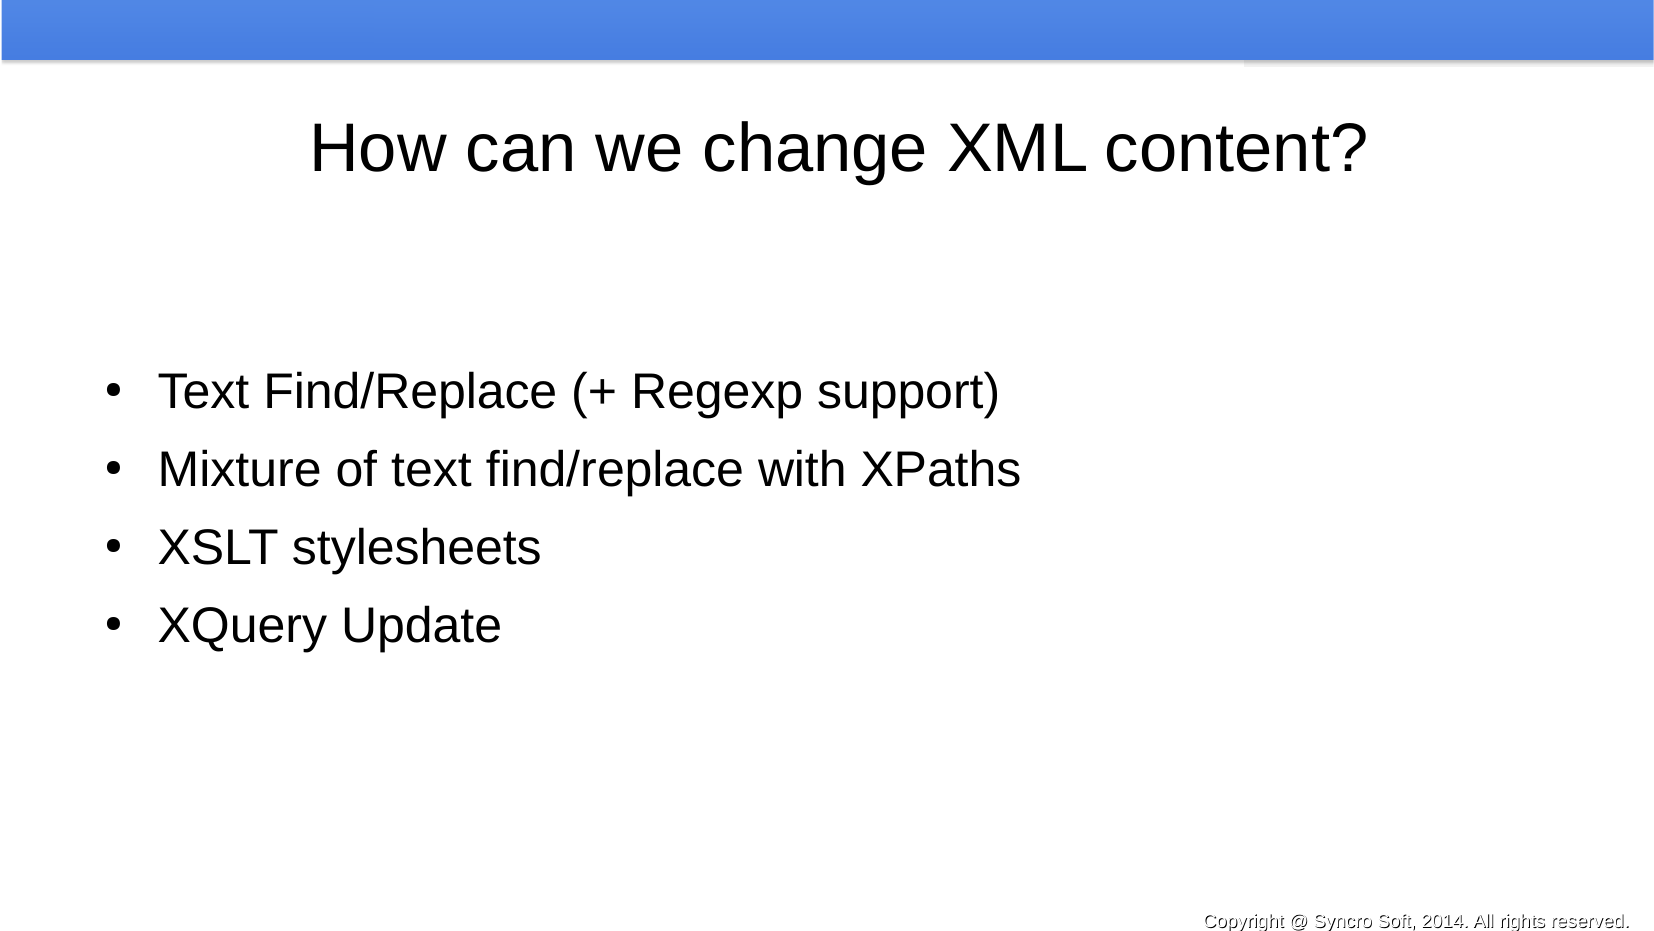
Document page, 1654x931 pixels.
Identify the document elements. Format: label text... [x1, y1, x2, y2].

picture [1, 0, 1654, 67]
title How can we change XML content? [82, 69, 1571, 226]
list Text Find/Replace (+ Regexp support) Mixture of text find/replace with XPaths XSLT stylesheets XQuery Update [86, 285, 1576, 826]
